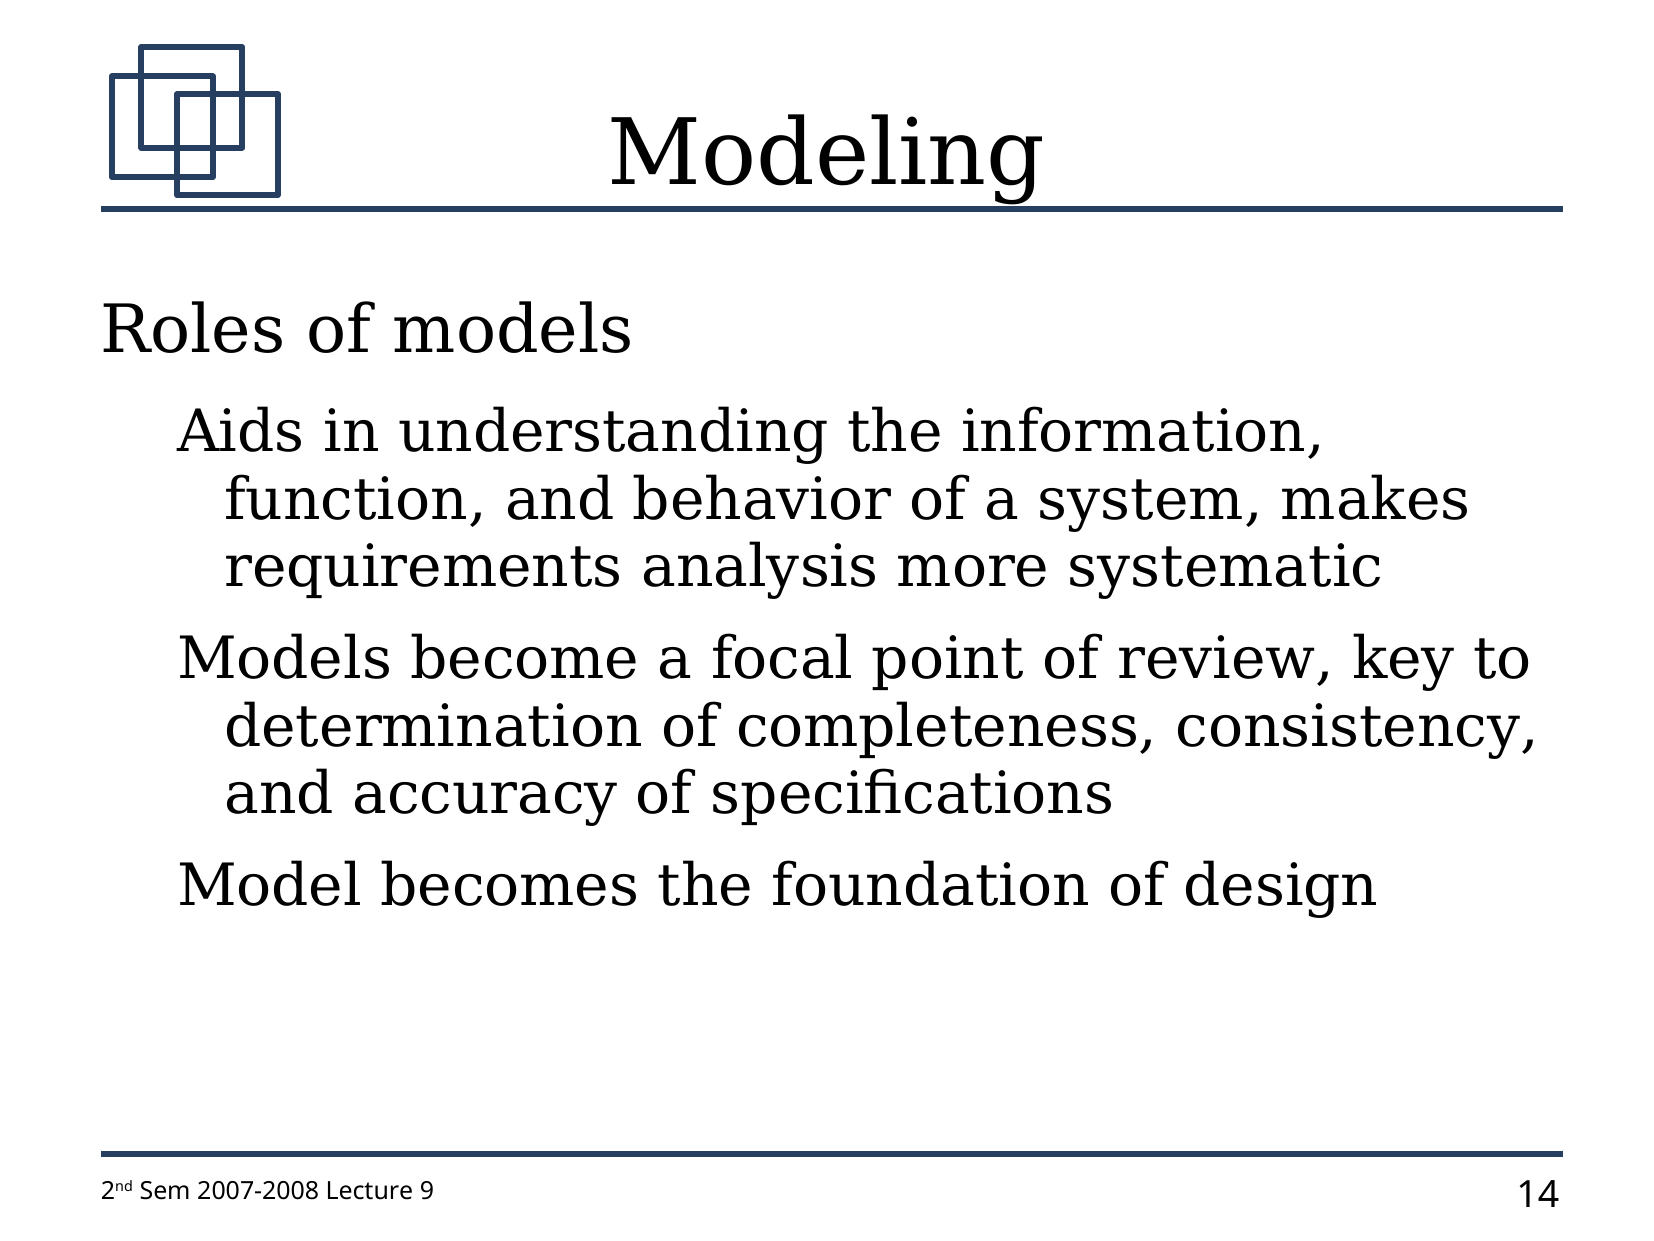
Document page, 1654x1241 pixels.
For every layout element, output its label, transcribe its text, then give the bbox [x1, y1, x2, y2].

list Roles of models Aids in understanding the information, function, and behavior of a system, makes requirements analysis more systematic Models become a focal point of review, key to determination of completeness, consistency, and accuracy of specifications Model becomes the foundation of design [82, 290, 1571, 1109]
title Modeling [82, 49, 1571, 257]
